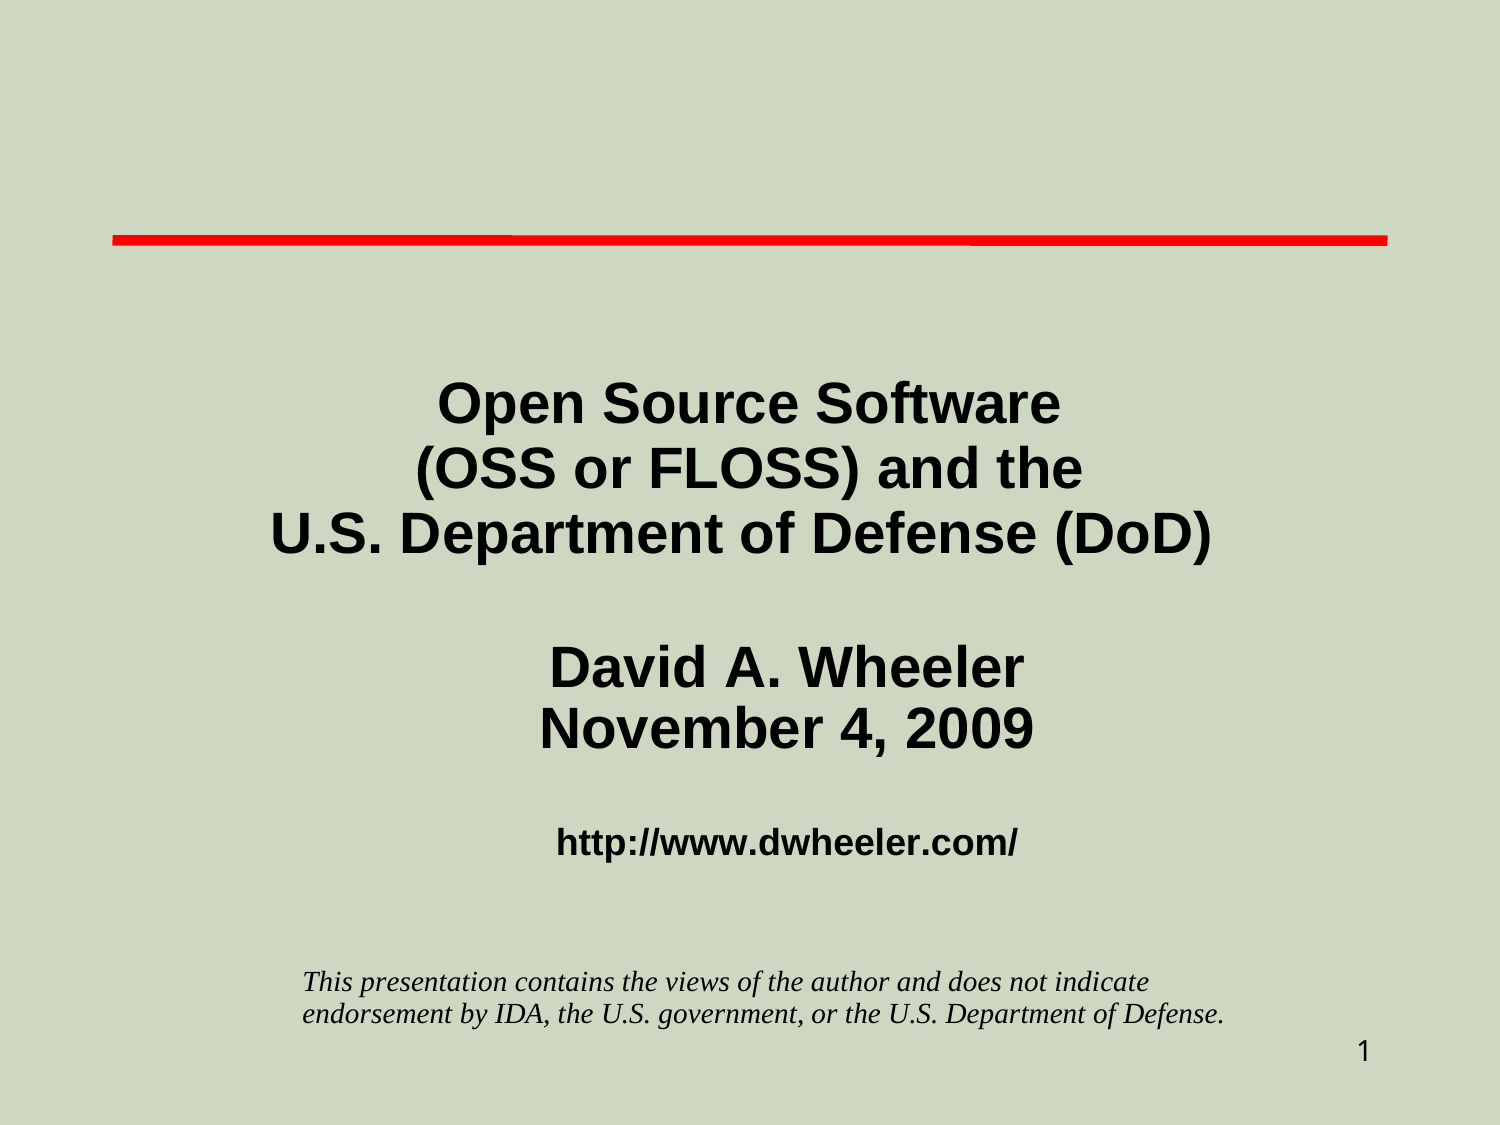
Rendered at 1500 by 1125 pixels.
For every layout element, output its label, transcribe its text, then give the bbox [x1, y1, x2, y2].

text_box David A. Wheeler November 4, 2009 http://www.dwheeler.com/ [225, 637, 1276, 926]
text_box This presentation contains the views of the author and does not indicate endorsement by IDA, the U.S. government, or the U.S. Department of Defense. [287, 957, 1276, 1039]
title Open Source Software (OSS or FLOSS) and the U.S. Department of Defense (DoD) [112, 363, 1388, 575]
